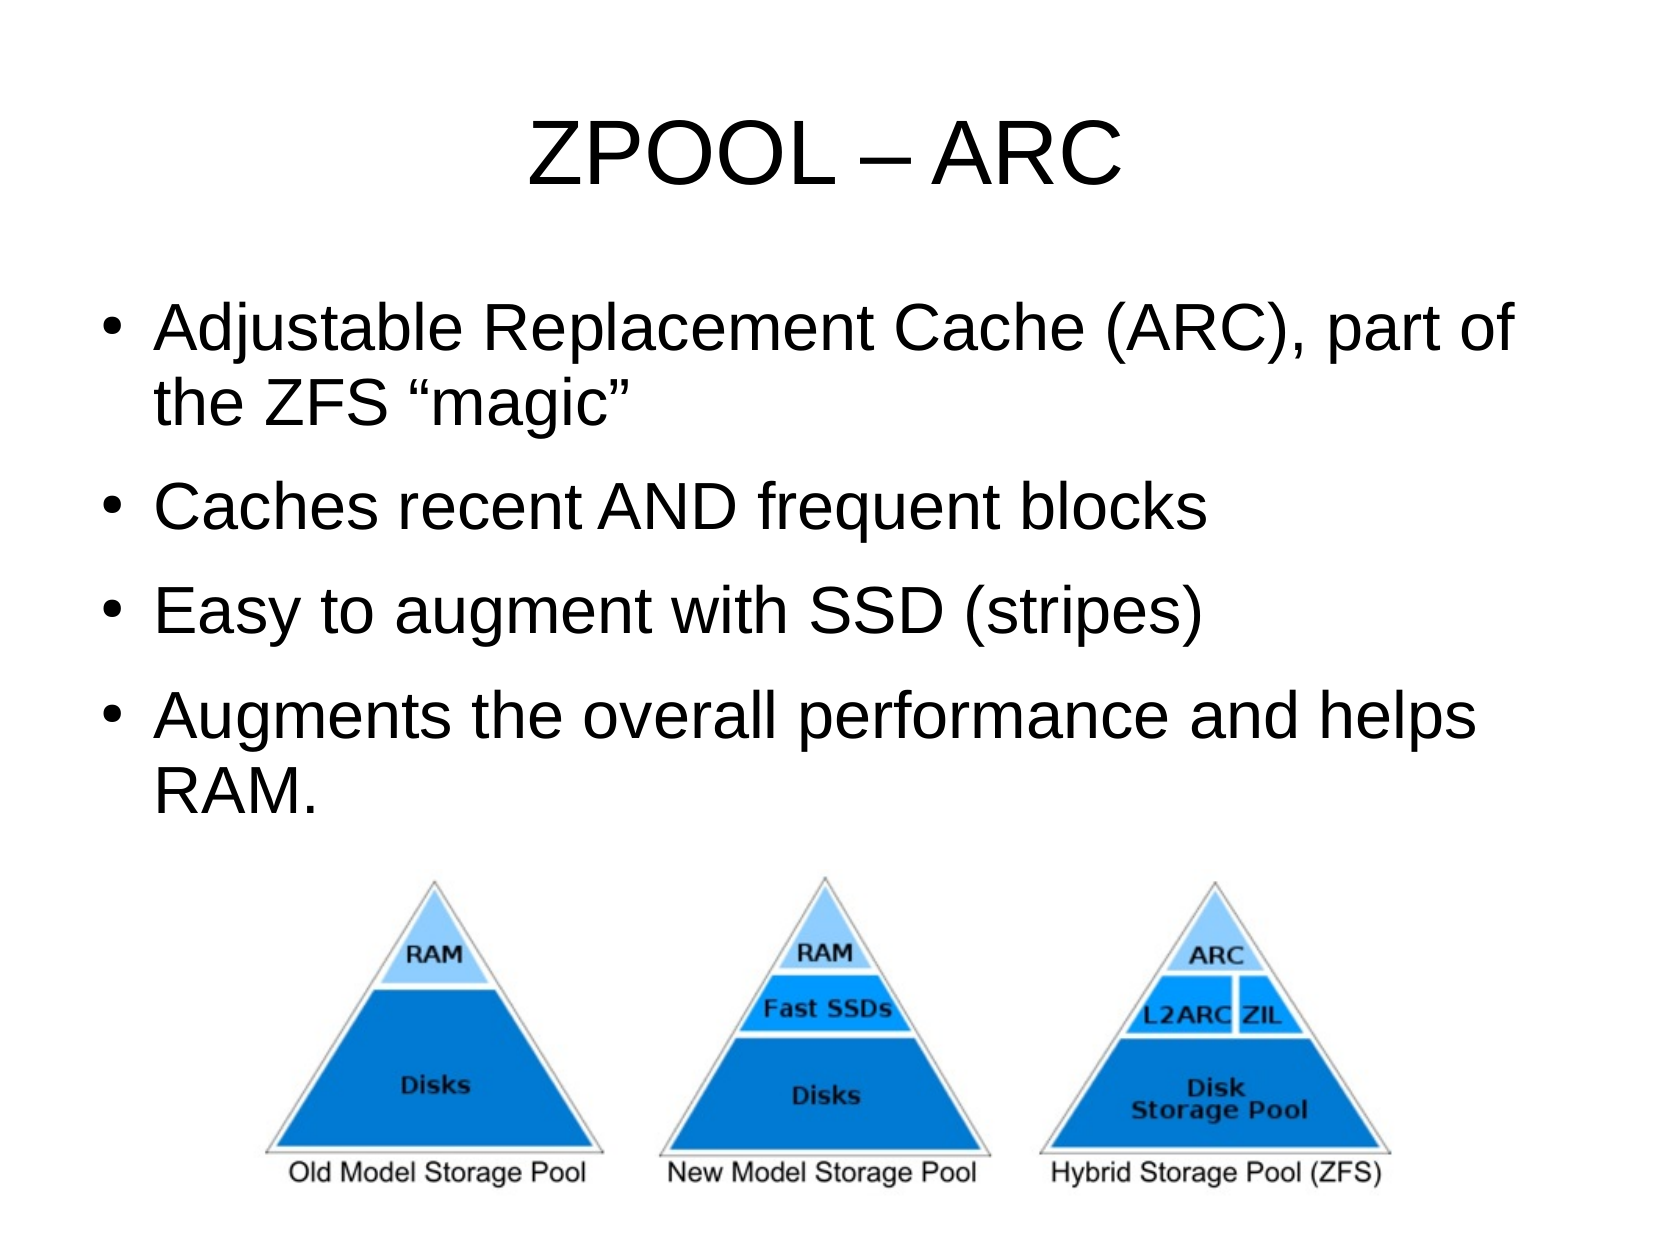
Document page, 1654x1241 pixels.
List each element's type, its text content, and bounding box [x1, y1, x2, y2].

list Adjustable Replacement Cache (ARC), part of the ZFS “magic” Caches recent AND frequent blocks Easy to augment with SSD (stripes) Augments the overall performance and helps RAM. [82, 290, 1571, 1010]
picture [242, 1010, 1412, 1205]
title ZPOOL – ARC [82, 49, 1571, 257]
